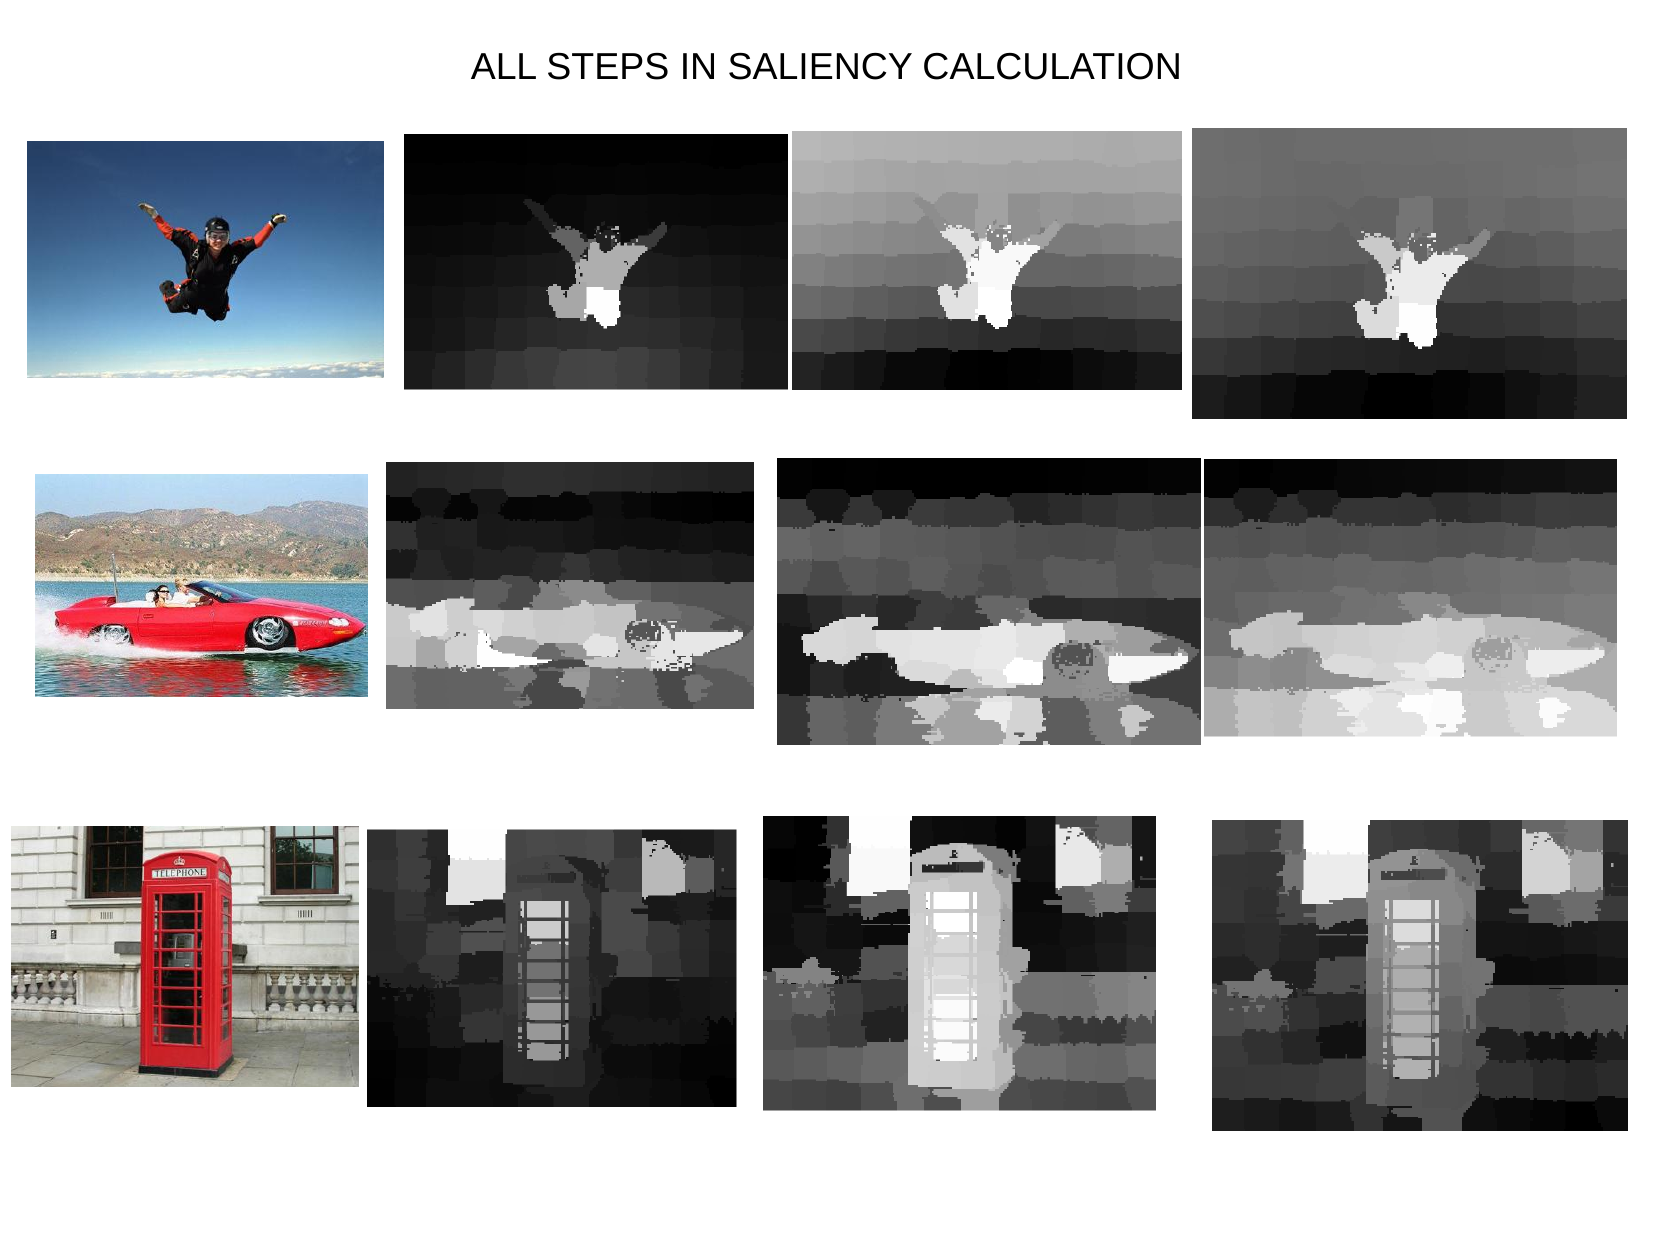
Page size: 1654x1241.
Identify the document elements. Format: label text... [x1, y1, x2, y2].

picture [1212, 817, 1630, 1134]
picture [760, 813, 1158, 1111]
picture [1192, 128, 1630, 420]
picture [27, 141, 384, 378]
picture [383, 460, 756, 709]
title ALL STEPS IN SALIENCY CALCULATION [82, 38, 1571, 95]
picture [11, 826, 359, 1087]
picture [401, 129, 1184, 390]
picture [777, 458, 1619, 745]
picture [35, 474, 368, 697]
picture [367, 826, 737, 1109]
